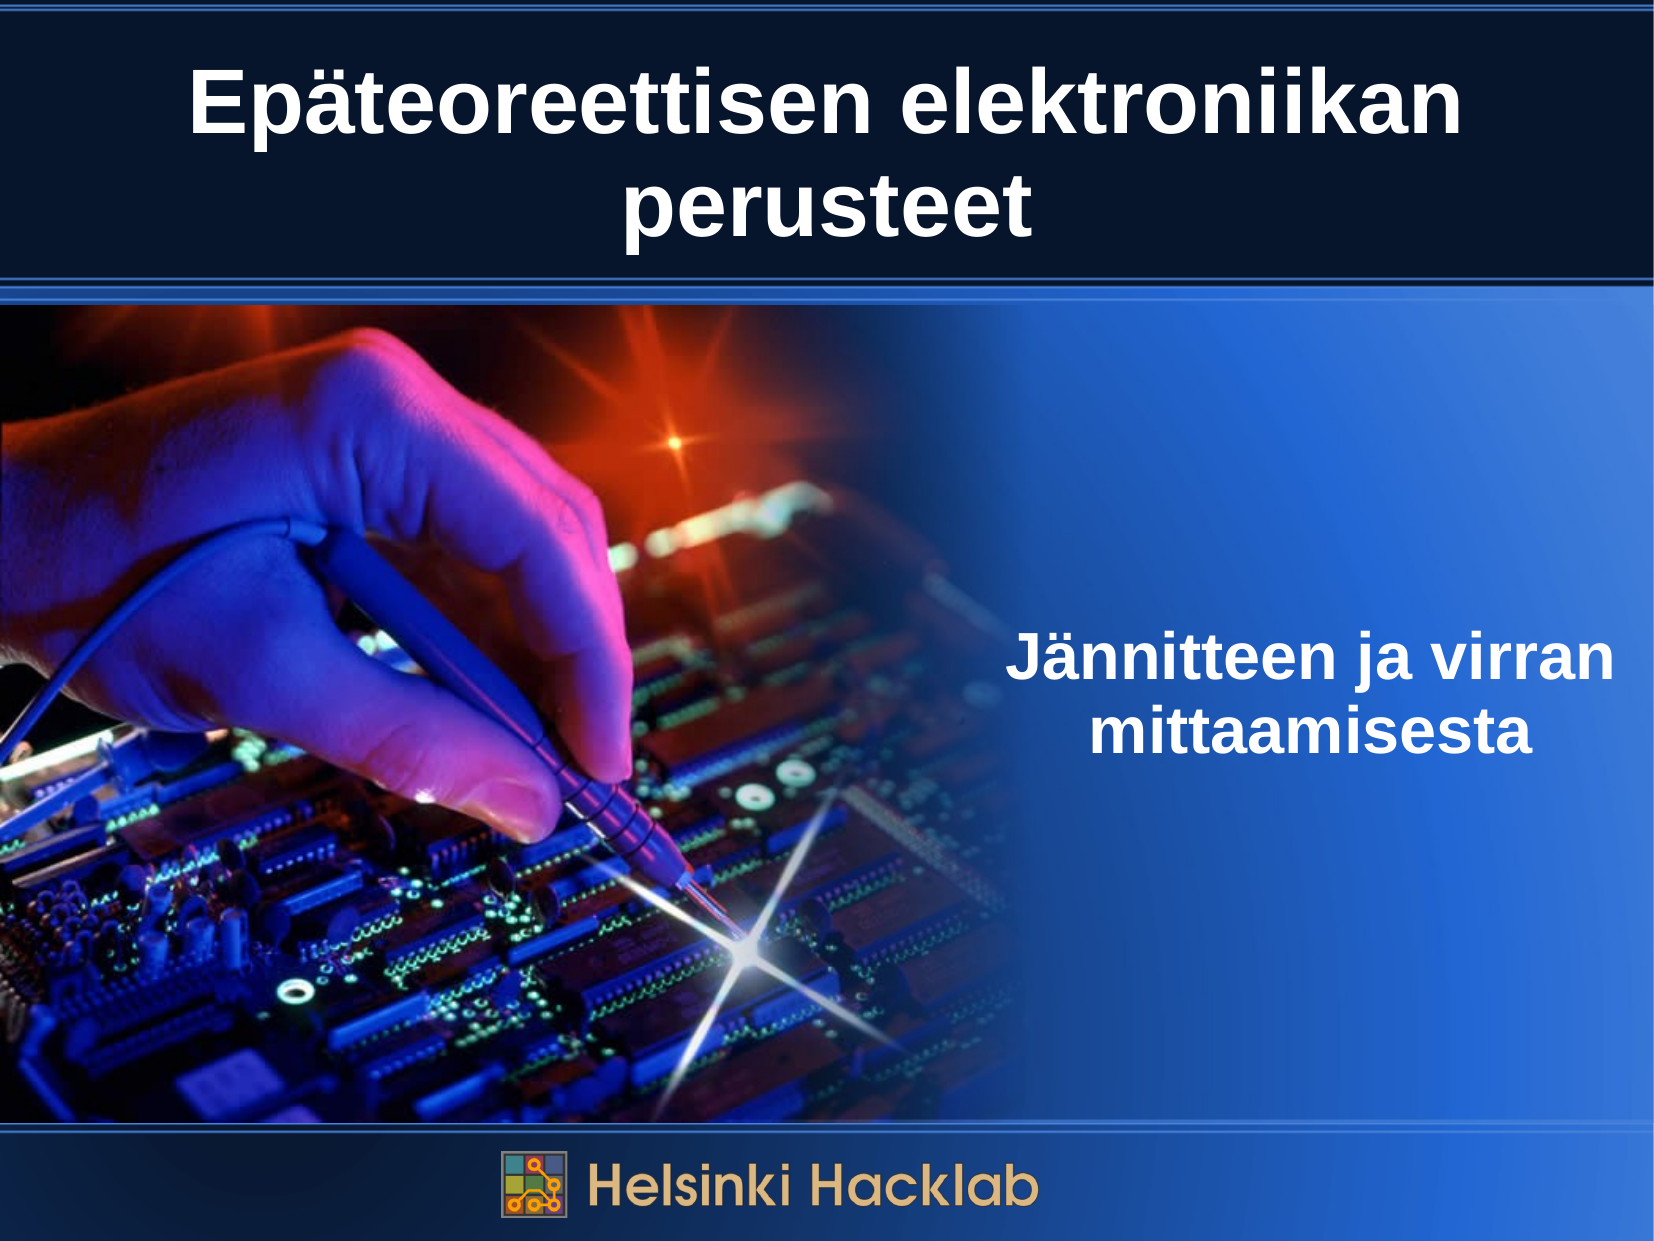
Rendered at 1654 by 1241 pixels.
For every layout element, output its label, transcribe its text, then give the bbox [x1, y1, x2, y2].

title Epäteoreettisen elektroniikan perusteet [82, 49, 1571, 257]
picture [0, 0, 1654, 1241]
text_box Jännitteen ja virran mittaamisesta [968, 561, 1654, 826]
